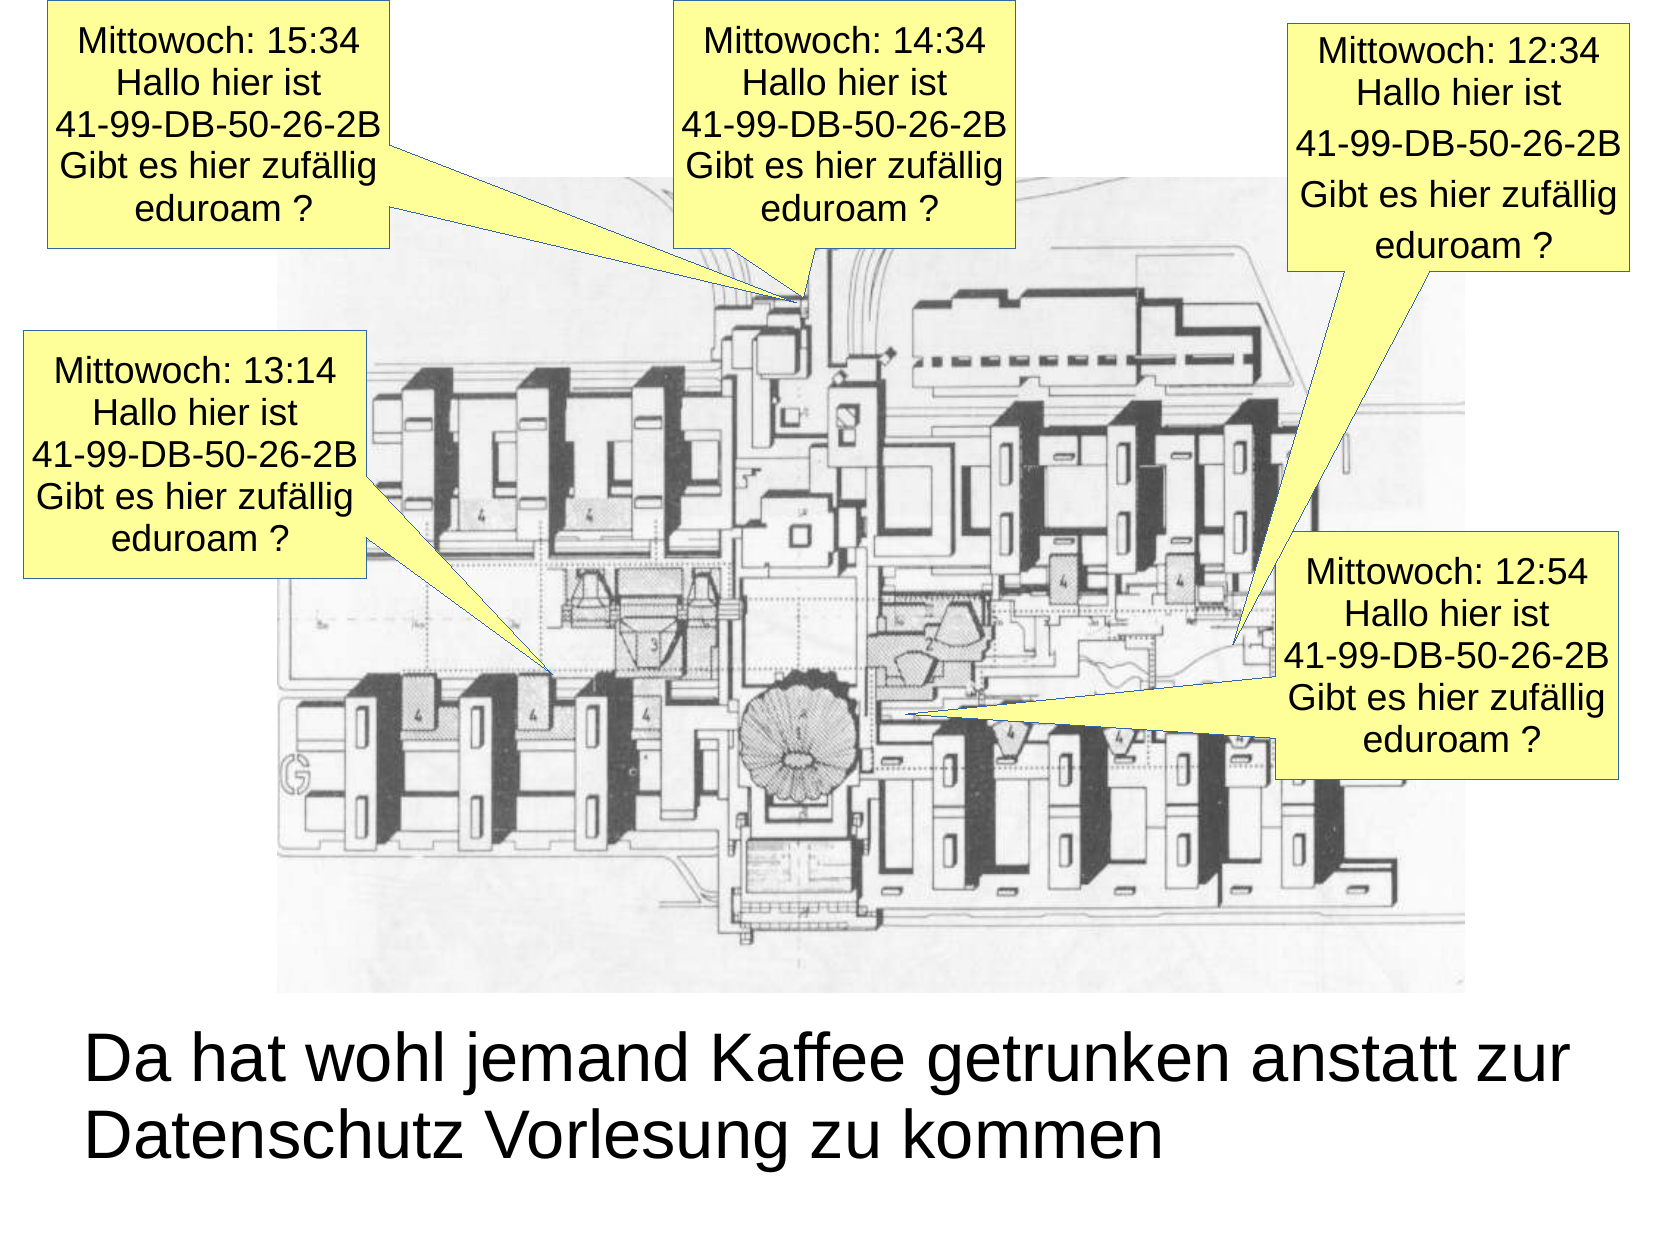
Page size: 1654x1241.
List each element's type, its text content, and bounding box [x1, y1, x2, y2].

text_box Mittowoch: 12:34 Hallo hier ist 41-99-DB-50-26-2B Gibt es hier zufällig eduroam ? [1232, 23, 1630, 645]
text_box Mittowoch: 14:34 Hallo hier ist 41-99-DB-50-26-2B Gibt es hier zufällig eduroam ? [673, 0, 1016, 298]
text_box Mittowoch: 13:14 Hallo hier ist 41-99-DB-50-26-2B Gibt es hier zufällig eduroam ? [23, 330, 553, 675]
text_box Mittowoch: 15:34 Hallo hier ist 41-99-DB-50-26-2B Gibt es hier zufällig eduroam ? [47, 0, 797, 303]
picture [277, 177, 1465, 993]
picture [1294, 272, 1465, 531]
text_box Mittowoch: 12:54 Hallo hier ist 41-99-DB-50-26-2B Gibt es hier zufällig eduroam ? [905, 531, 1619, 780]
text_box Da hat wohl jemand Kaffee getrunken anstatt zur Datenschutz Vorlesung zu kommen [68, 1012, 1607, 1182]
